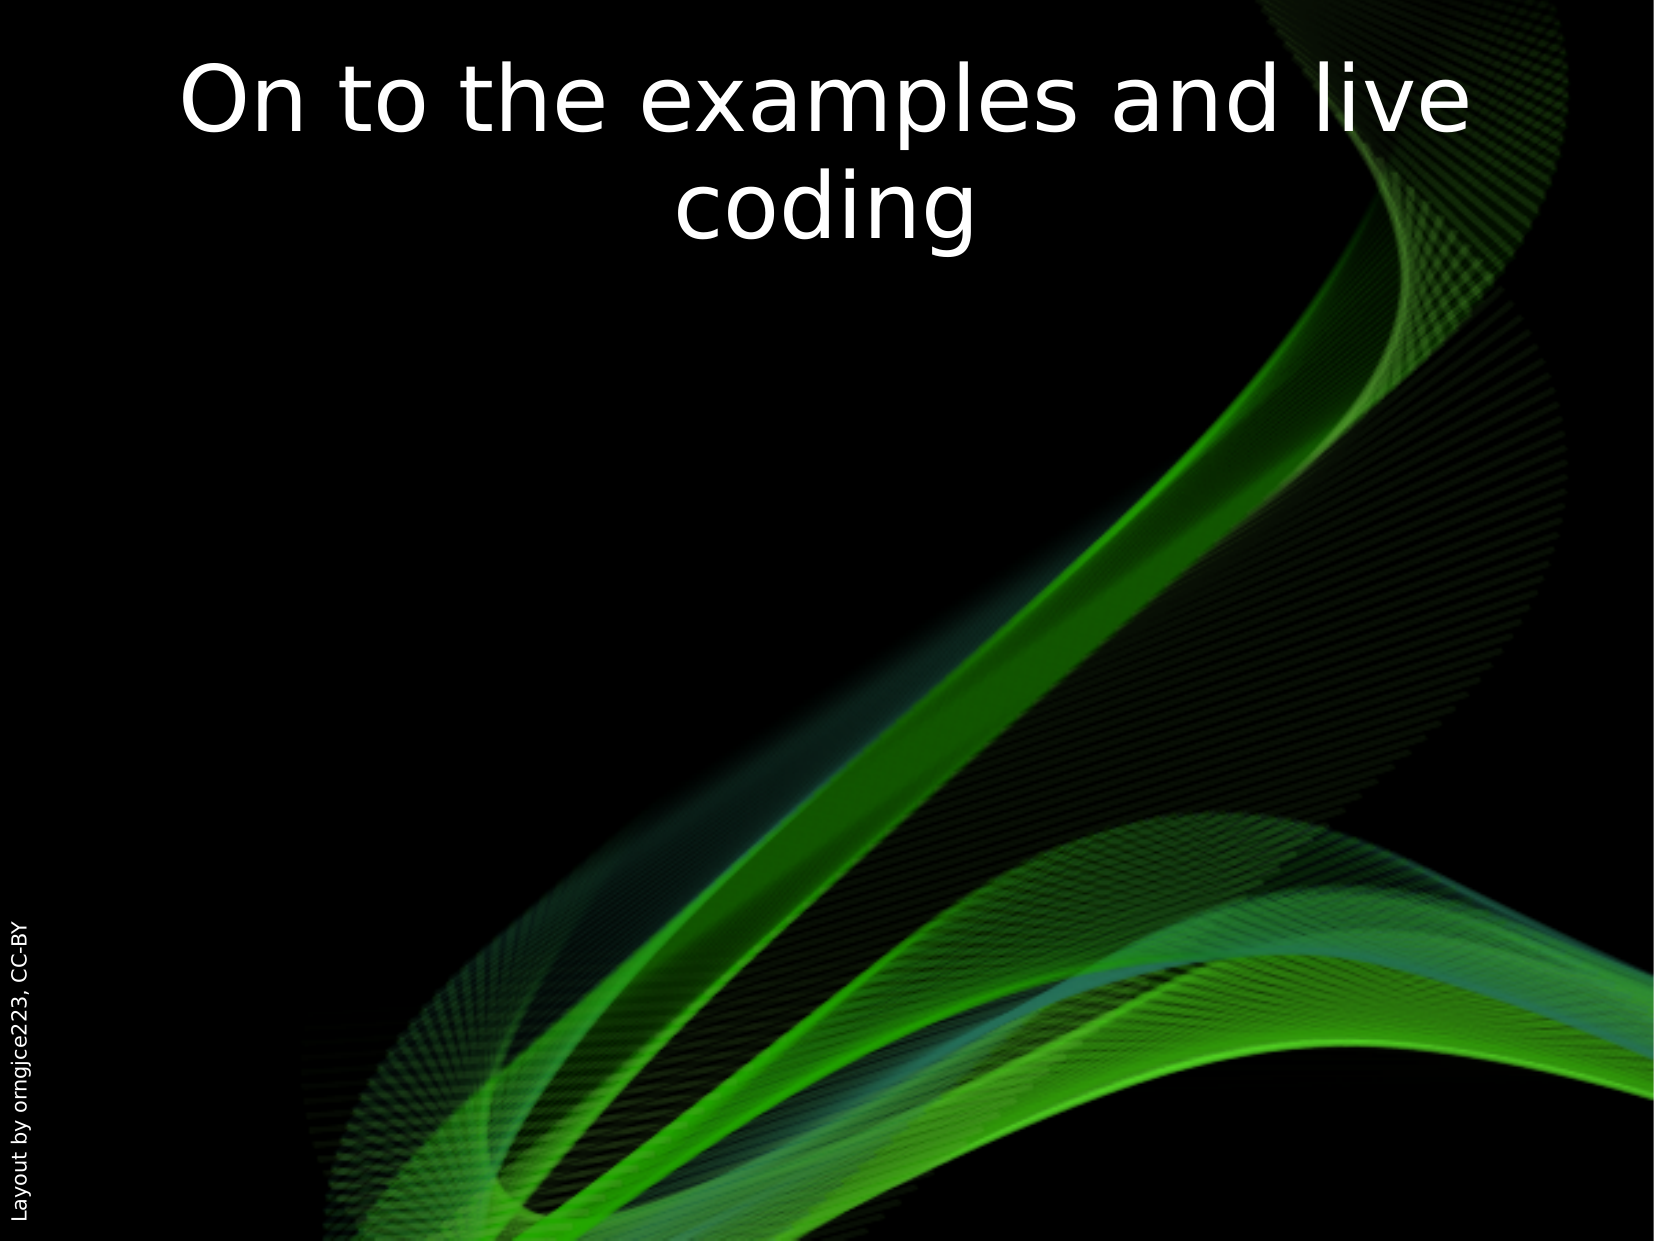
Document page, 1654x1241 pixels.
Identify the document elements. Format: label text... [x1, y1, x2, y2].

title On to the examples and live coding [82, 45, 1571, 261]
picture [0, 0, 1654, 1241]
